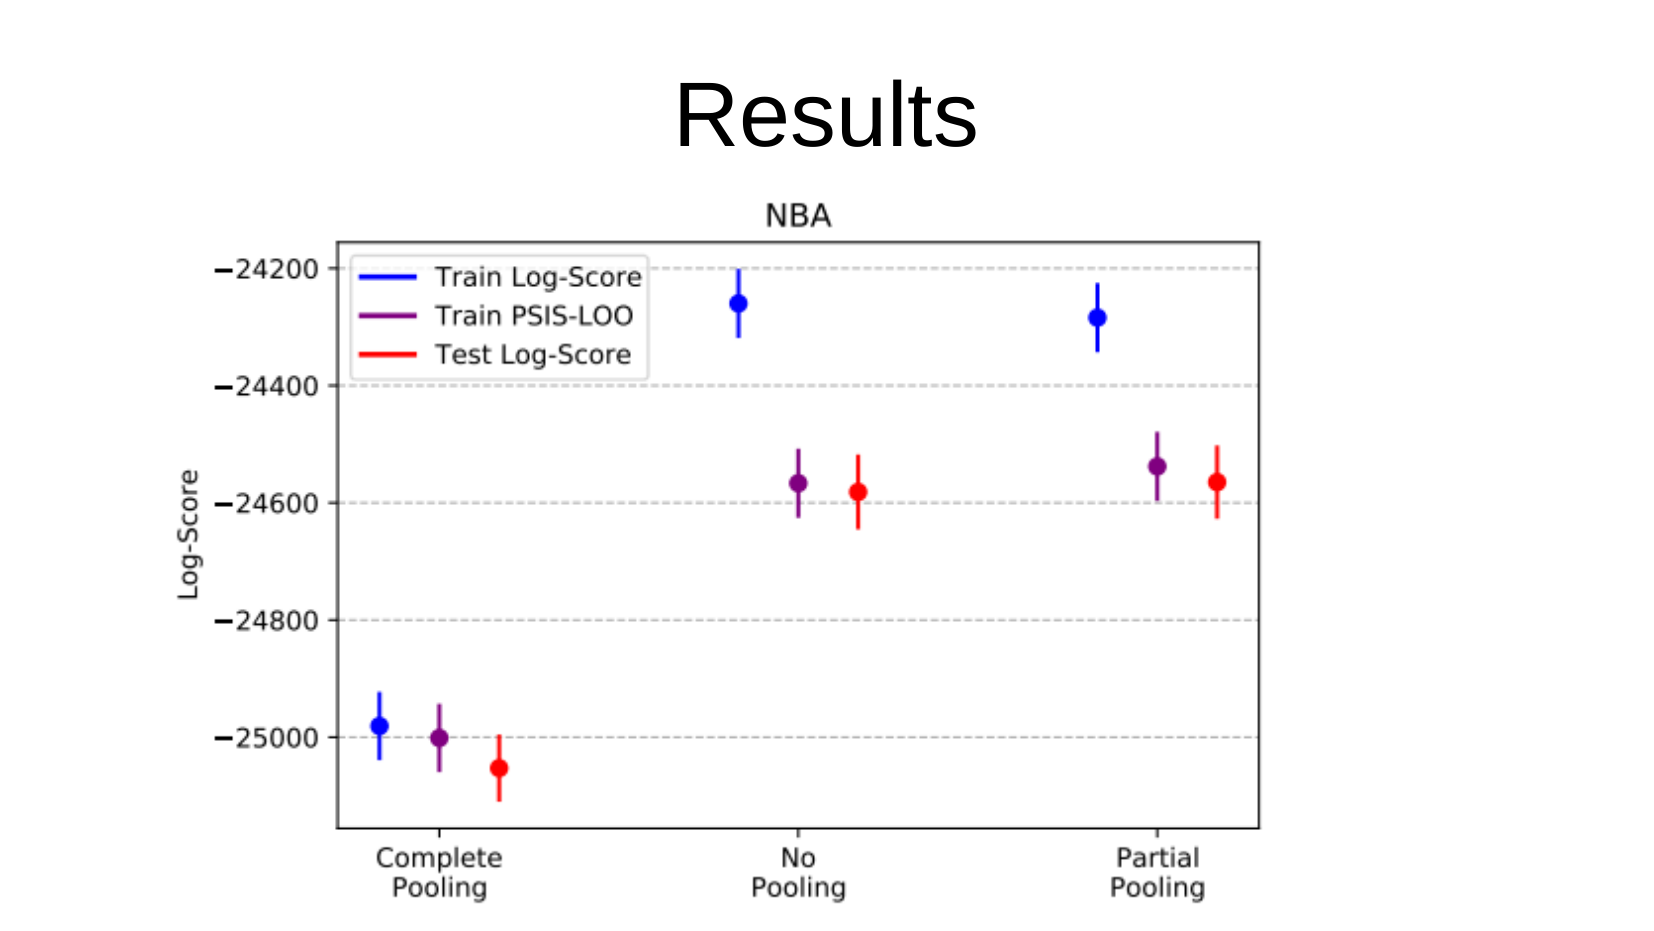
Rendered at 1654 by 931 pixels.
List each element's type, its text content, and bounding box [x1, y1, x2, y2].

title Results [82, 37, 1571, 193]
picture [148, 172, 1288, 931]
